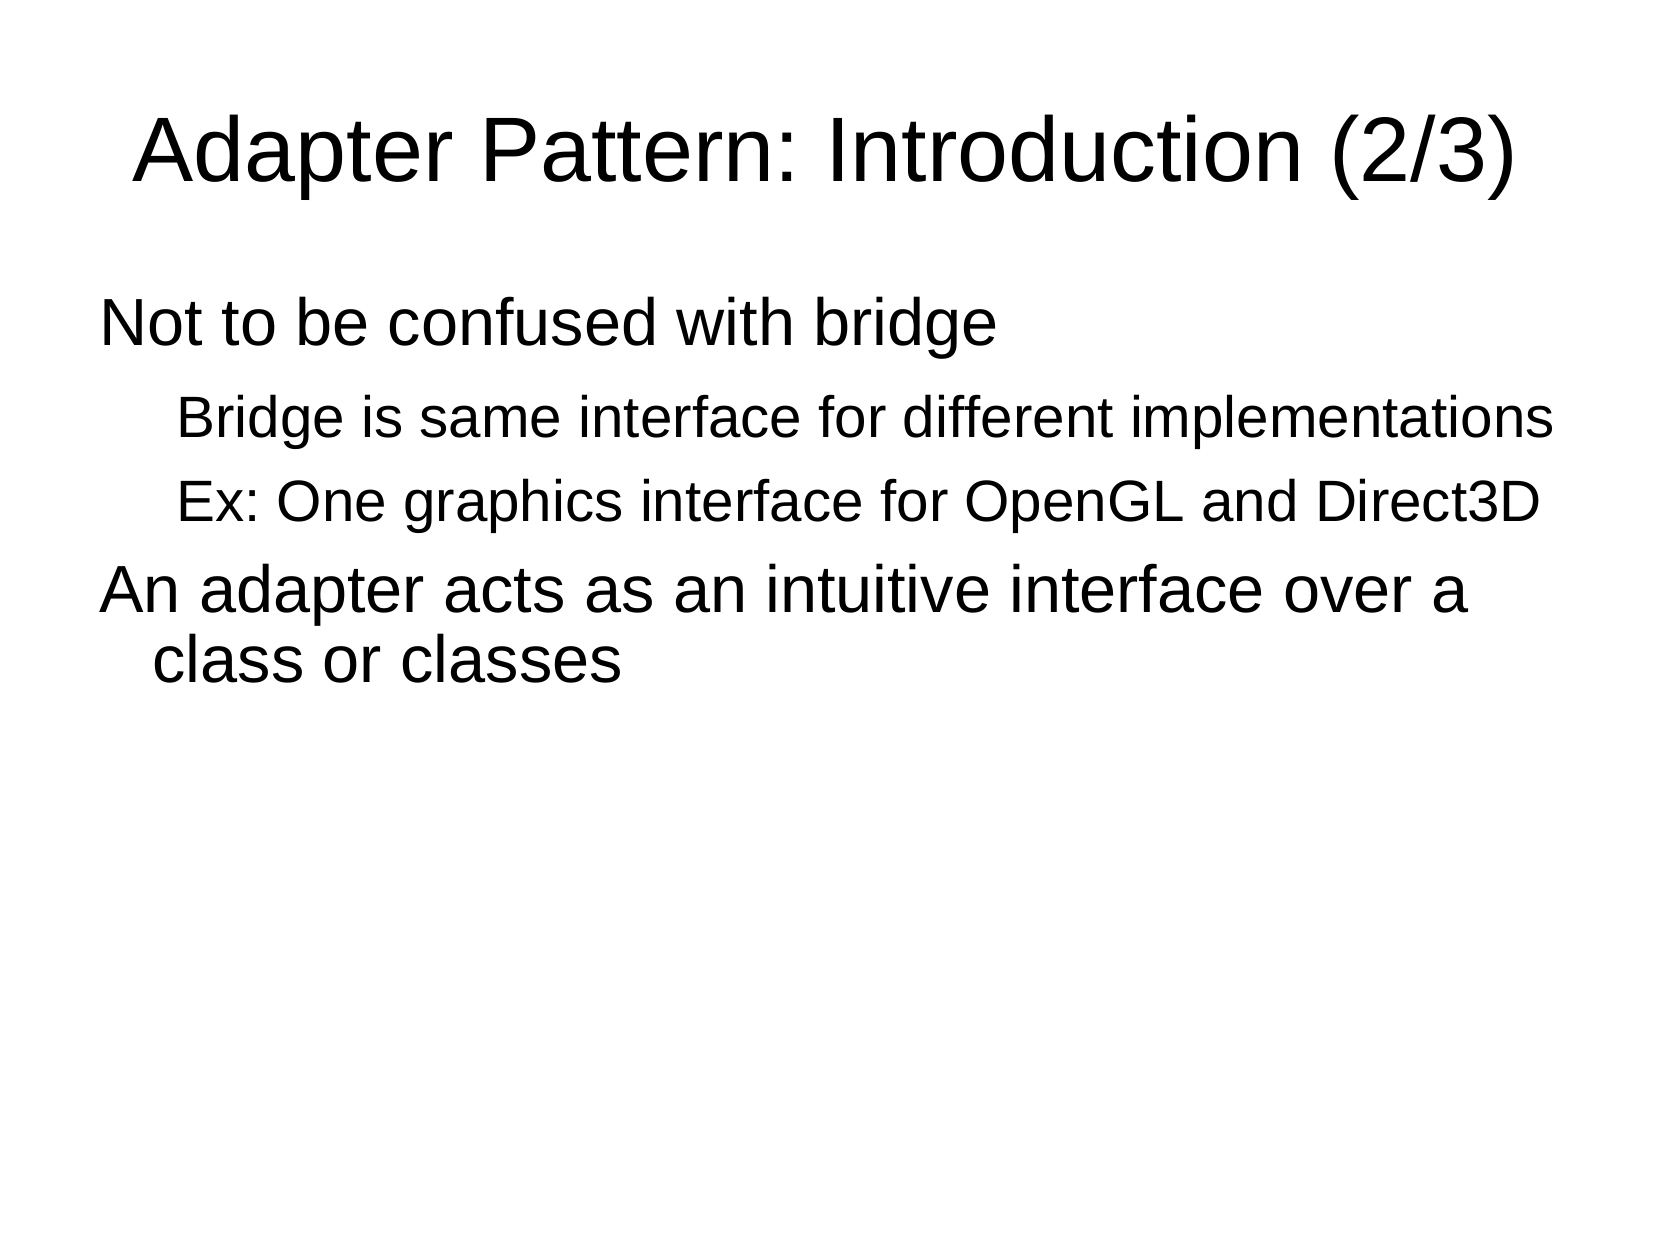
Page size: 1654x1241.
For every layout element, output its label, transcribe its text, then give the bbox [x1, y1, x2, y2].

title Adapter Pattern: Introduction (2/3) [82, 56, 1571, 249]
list Not to be confused with bridge Bridge is same interface for different implementations Ex: One graphics interface for OpenGL and Direct3D An adapter acts as an intuitive interface over a class or classes [82, 290, 1571, 1094]
